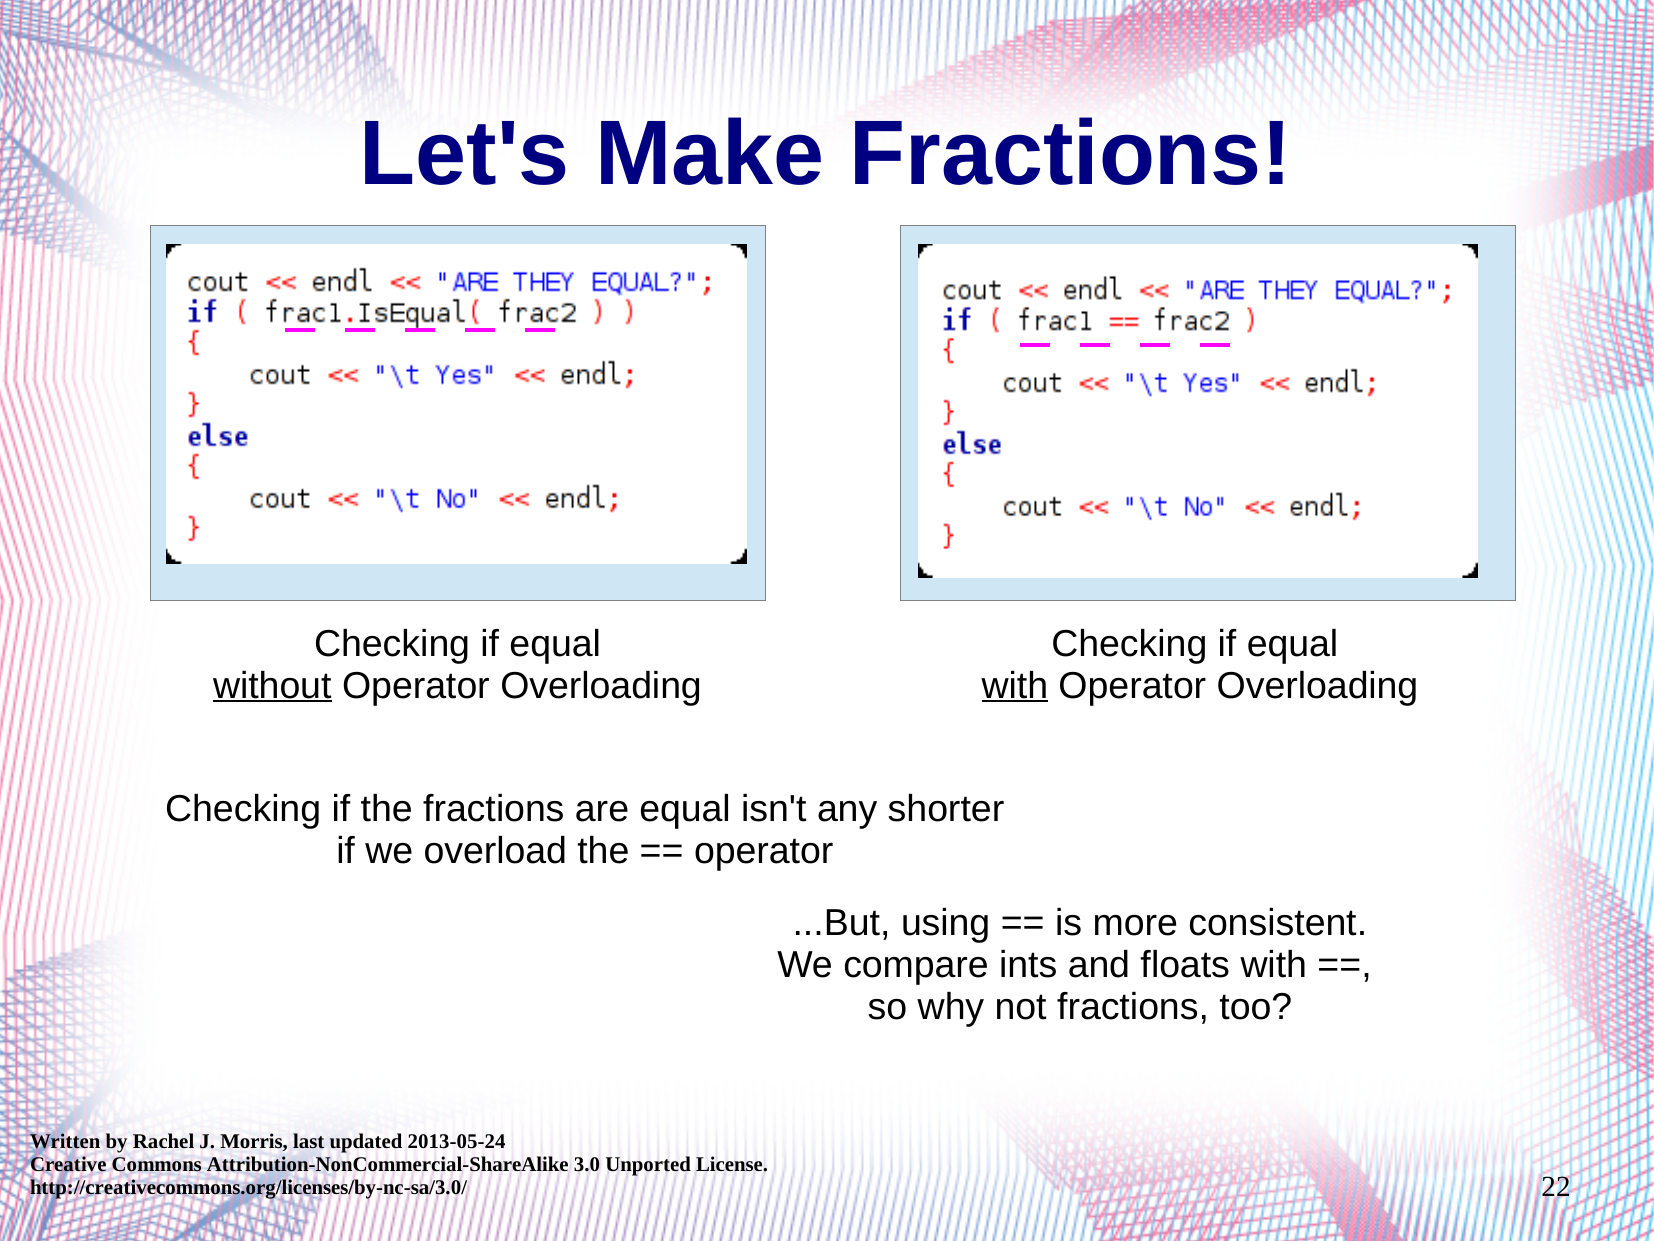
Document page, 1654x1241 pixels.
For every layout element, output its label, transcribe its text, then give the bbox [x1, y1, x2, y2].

text_box Checking if equal with Operator Overloading [945, 615, 1456, 714]
text_box [150, 257, 766, 601]
text_box Checking if equal without Operator Overloading [180, 615, 736, 714]
text_box Checking if the fractions are equal isn't any shorter if we overload the == operator [150, 780, 1021, 894]
picture [0, 0, 1654, 1241]
title Let's Make Fractions! [82, 49, 1571, 257]
text_box ...But, using == is more consistent. We compare ints and floats with ==, so why not fractions, too? [645, 893, 1516, 1035]
text_box [900, 257, 1516, 601]
